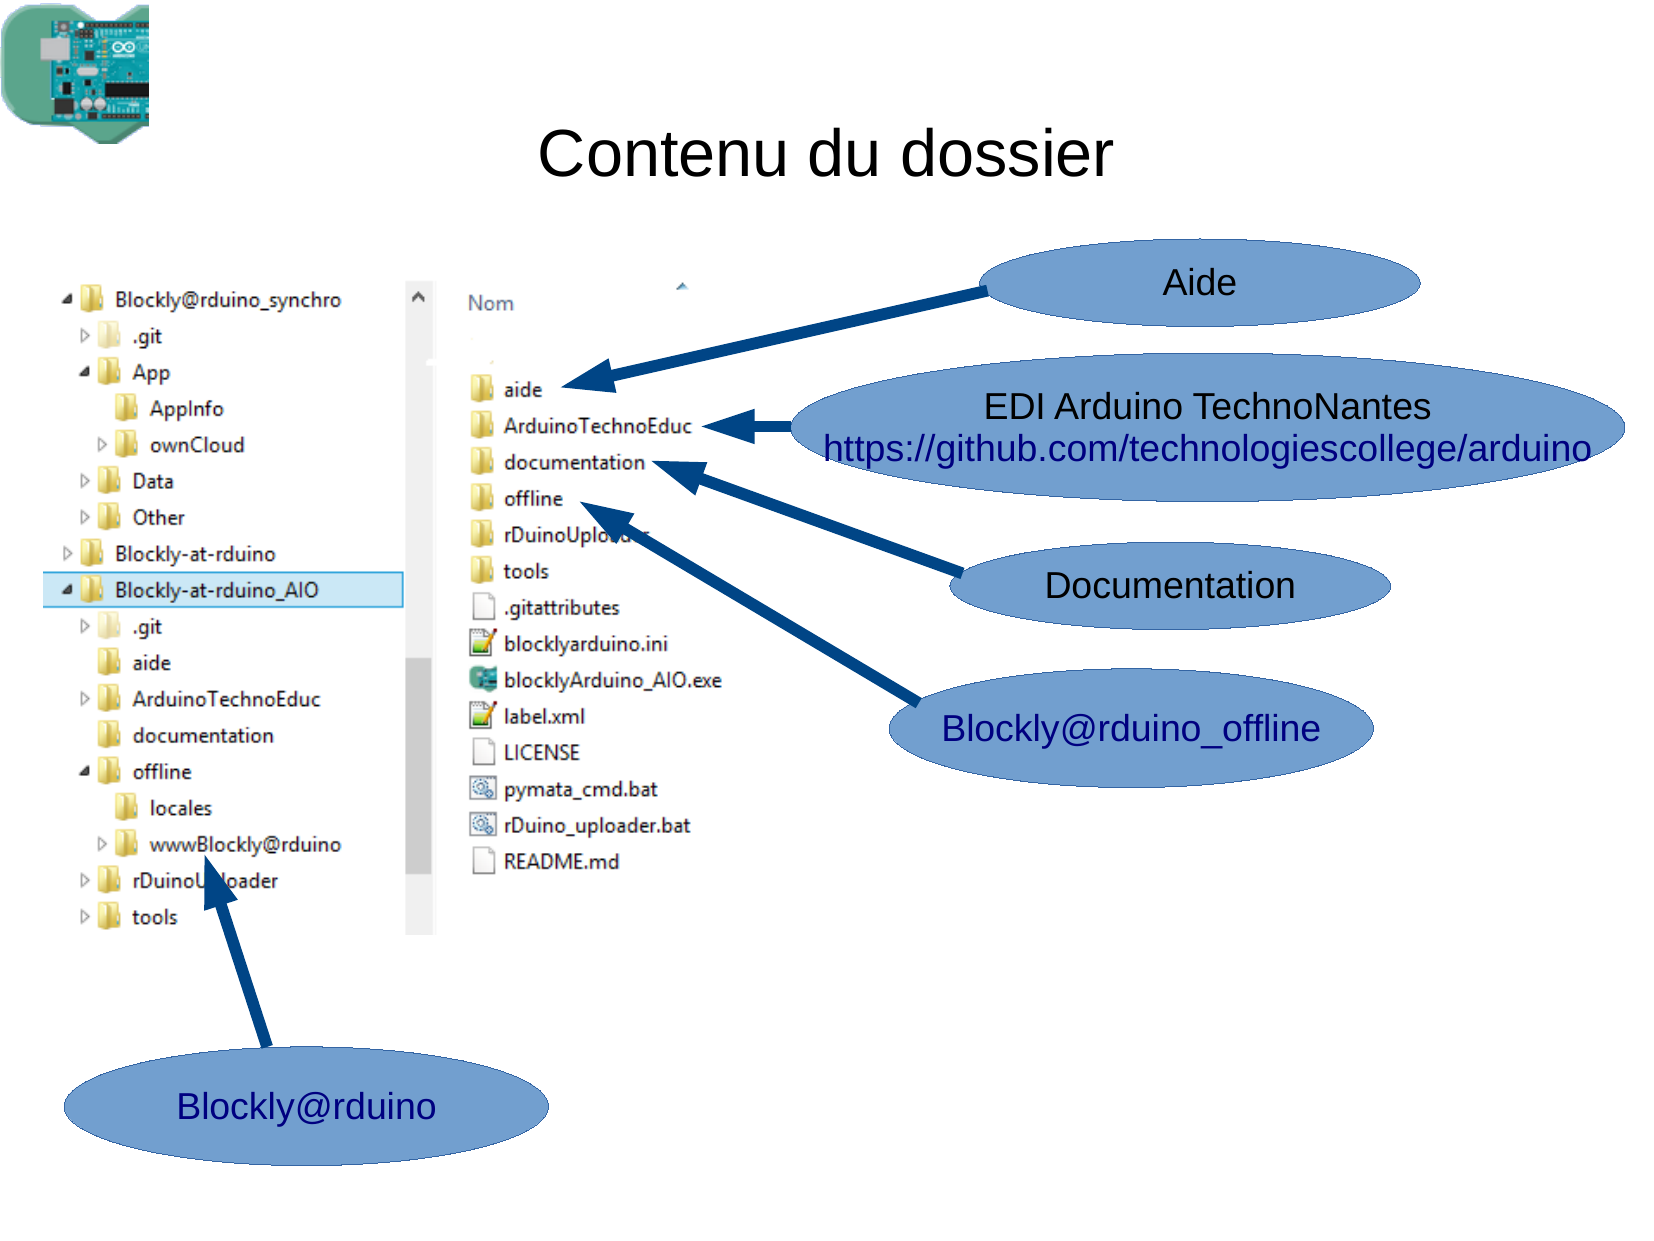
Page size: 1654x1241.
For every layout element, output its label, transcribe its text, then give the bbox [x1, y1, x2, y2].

text_box Aide [979, 238, 1421, 327]
text_box Documentation [949, 542, 1391, 630]
title Contenu du dossier [82, 49, 1571, 257]
text_box EDI Arduino TechnoNantes https://github.com/technologiescollege/arduino [791, 353, 1625, 502]
picture [0, 0, 149, 144]
text_box Blockly@rduino_offline [889, 668, 1374, 788]
text_box Blockly@rduino [64, 1046, 549, 1166]
picture [43, 271, 860, 935]
